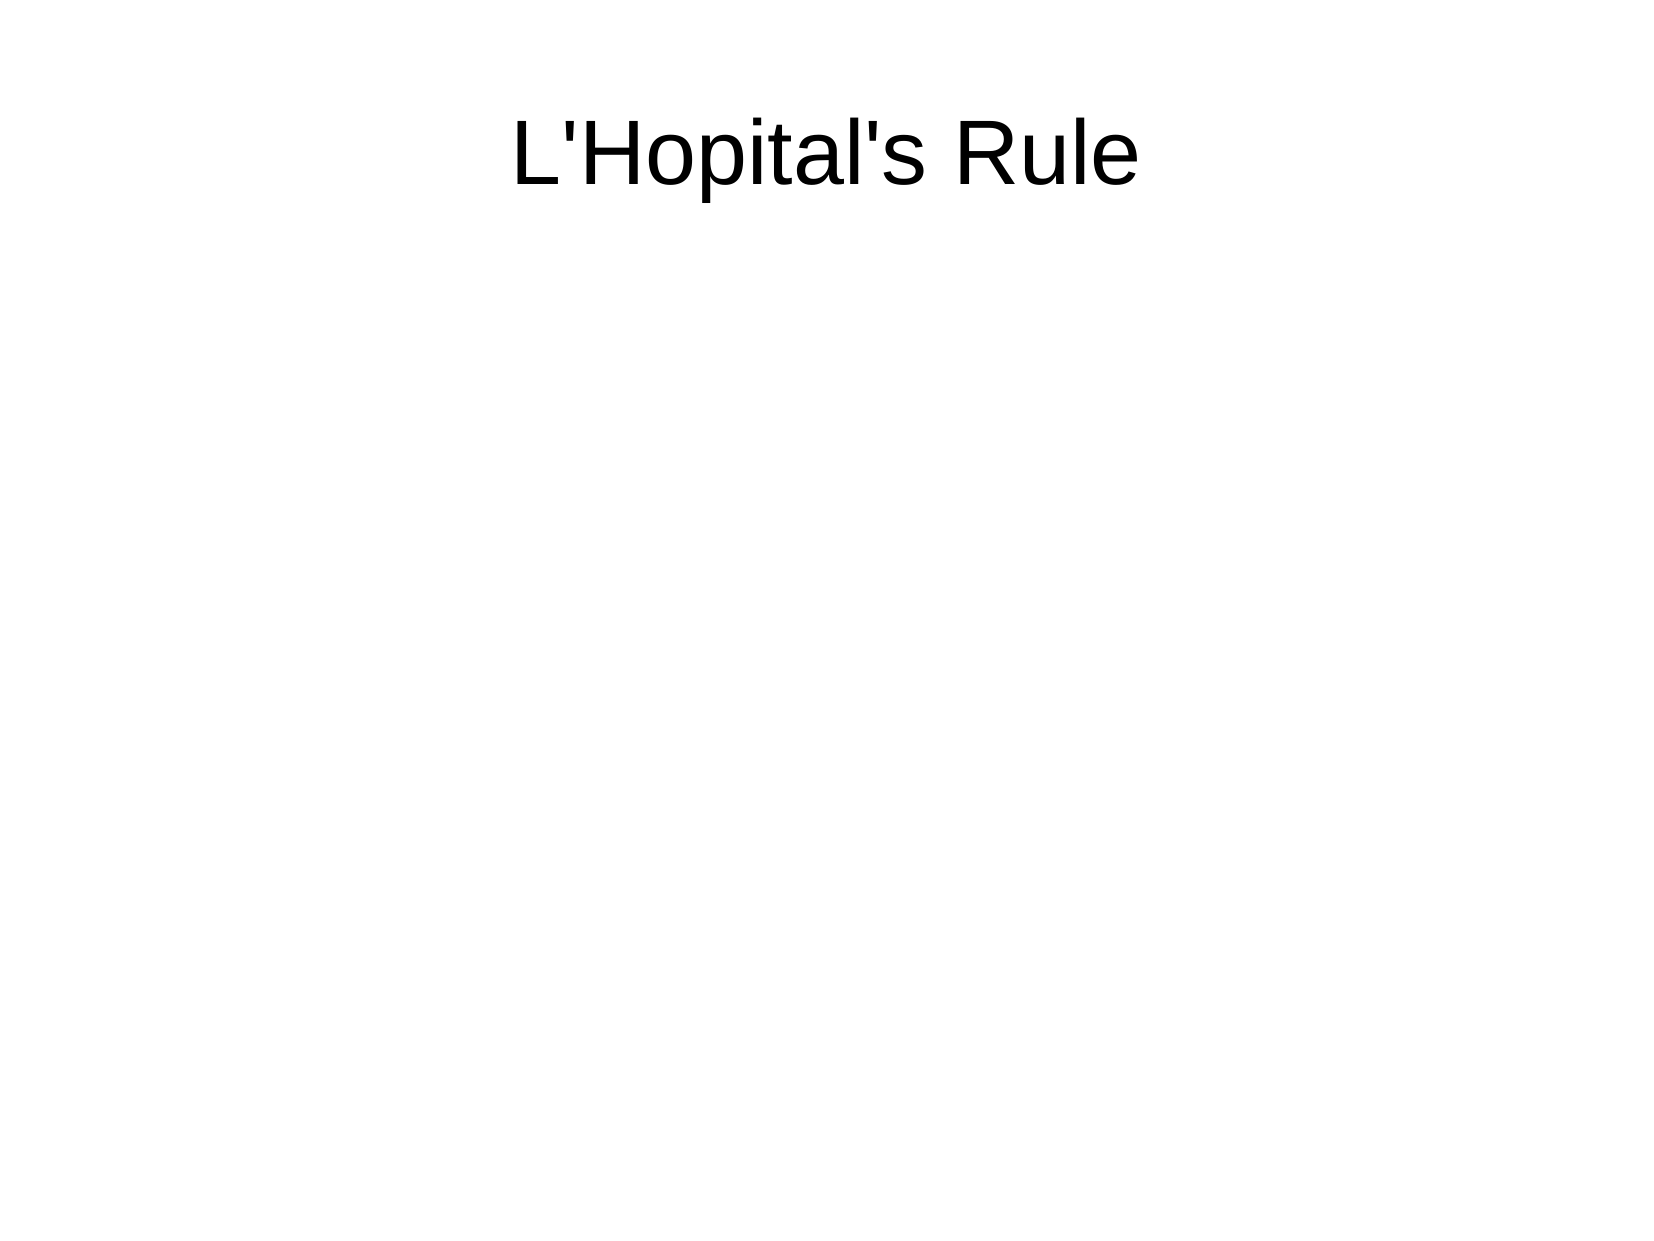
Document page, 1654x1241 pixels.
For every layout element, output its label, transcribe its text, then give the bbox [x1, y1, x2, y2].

title L'Hopital's Rule [82, 49, 1571, 257]
